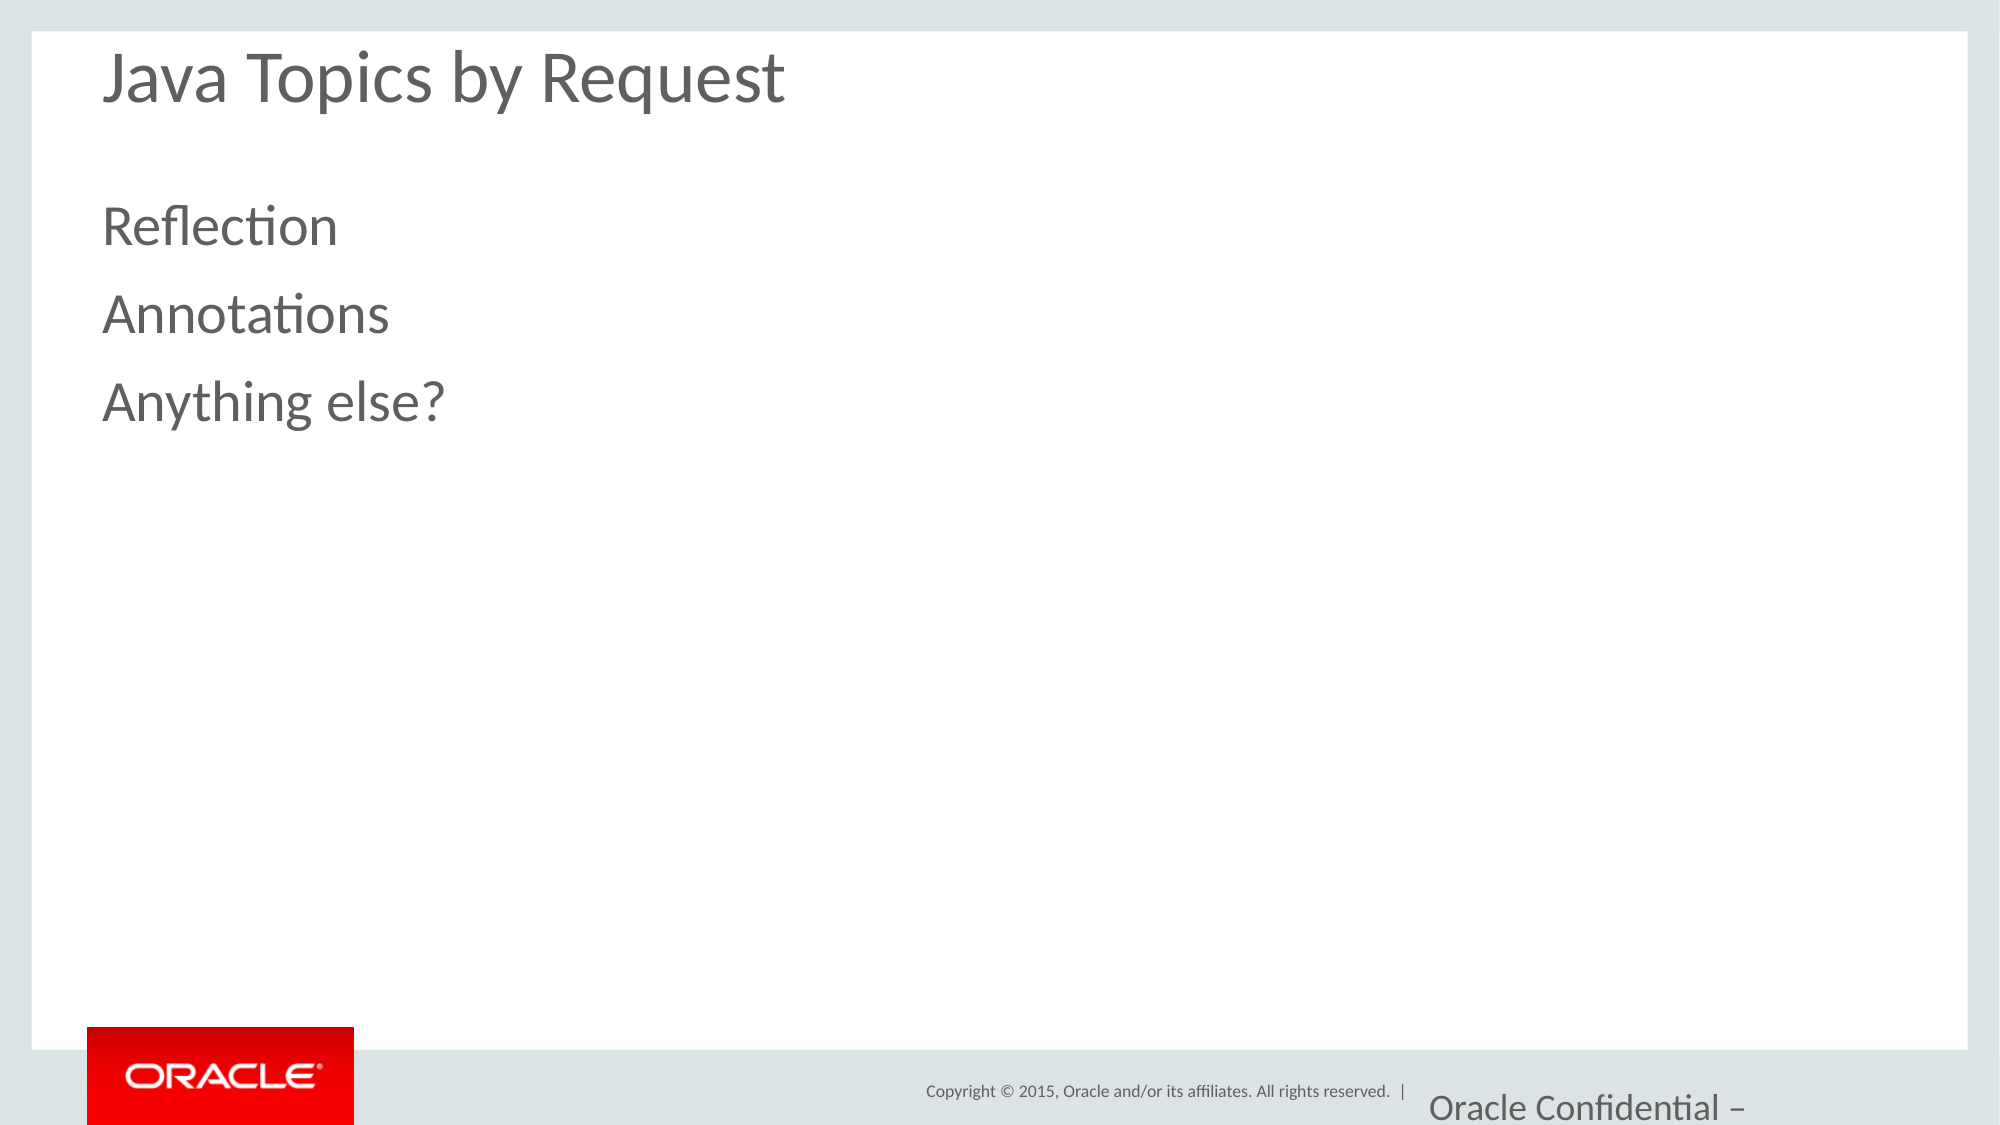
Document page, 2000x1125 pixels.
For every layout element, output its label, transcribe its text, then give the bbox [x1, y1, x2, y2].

list Reflection Annotations Anything else? [87, 187, 1913, 913]
title Java Topics by Request [87, 37, 1913, 121]
footer Oracle Confidential – Restricted [1414, 1075, 1865, 1106]
picture [87, 1027, 354, 1125]
